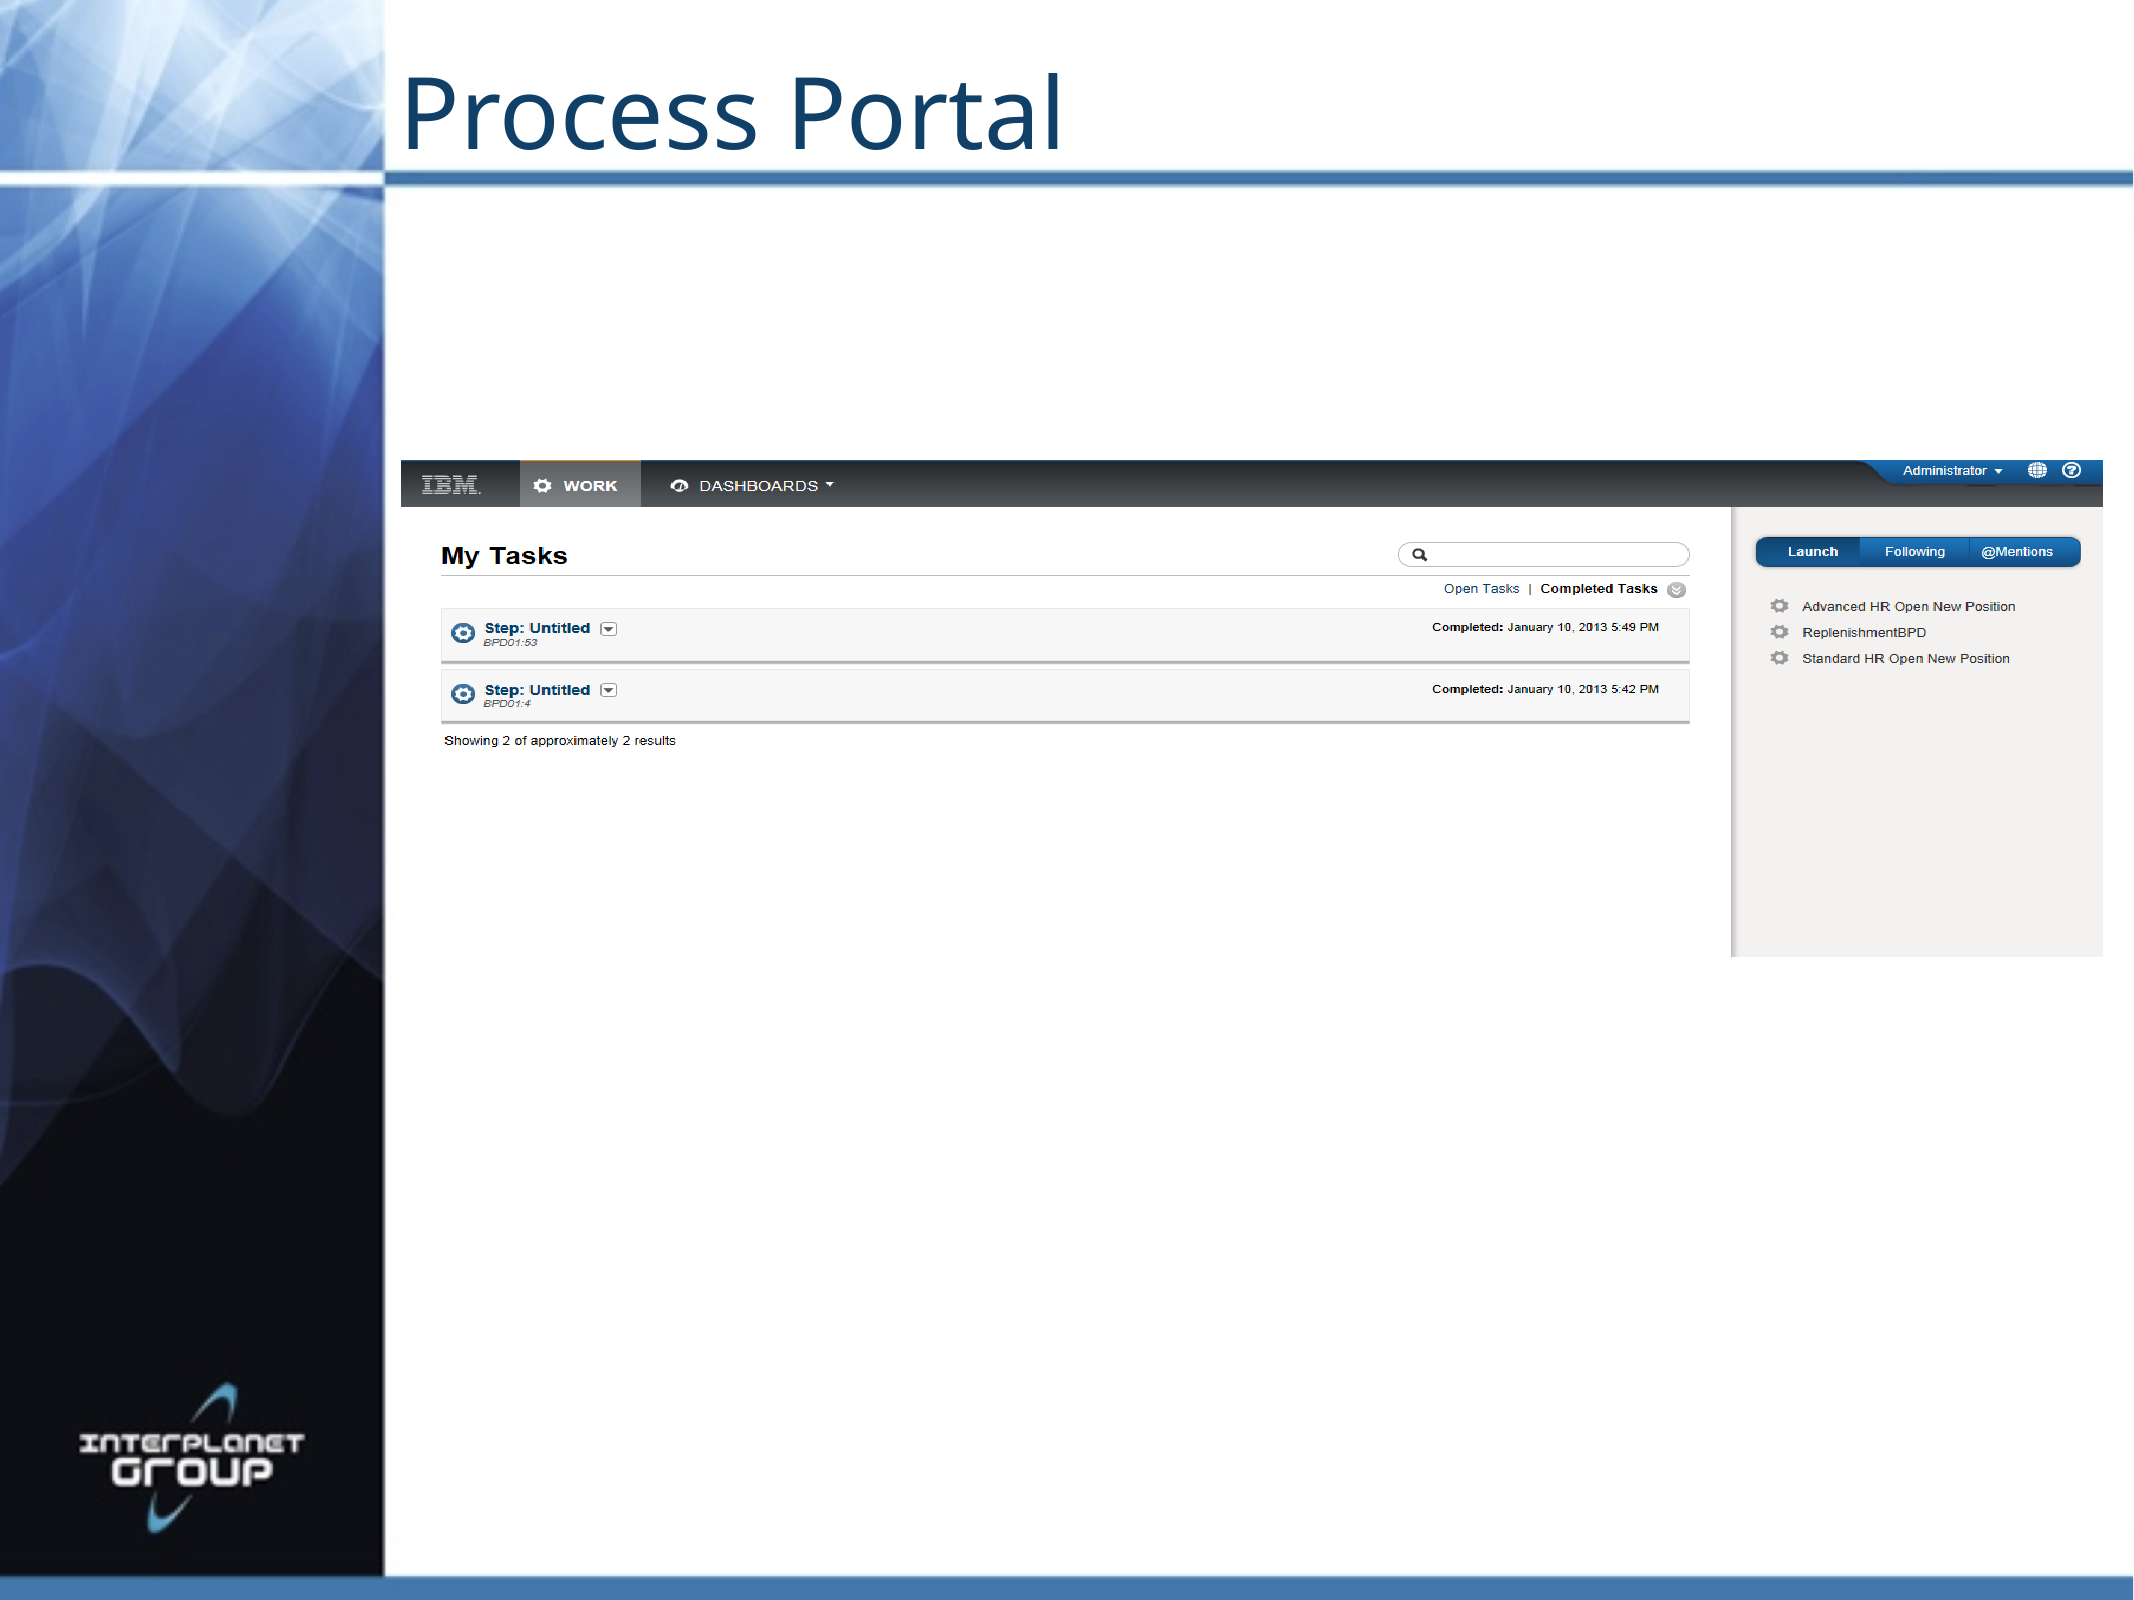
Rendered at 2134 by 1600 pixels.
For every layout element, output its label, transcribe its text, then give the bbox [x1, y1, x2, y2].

picture [0, 0, 2134, 1600]
title Process Portal [391, 0, 2109, 295]
